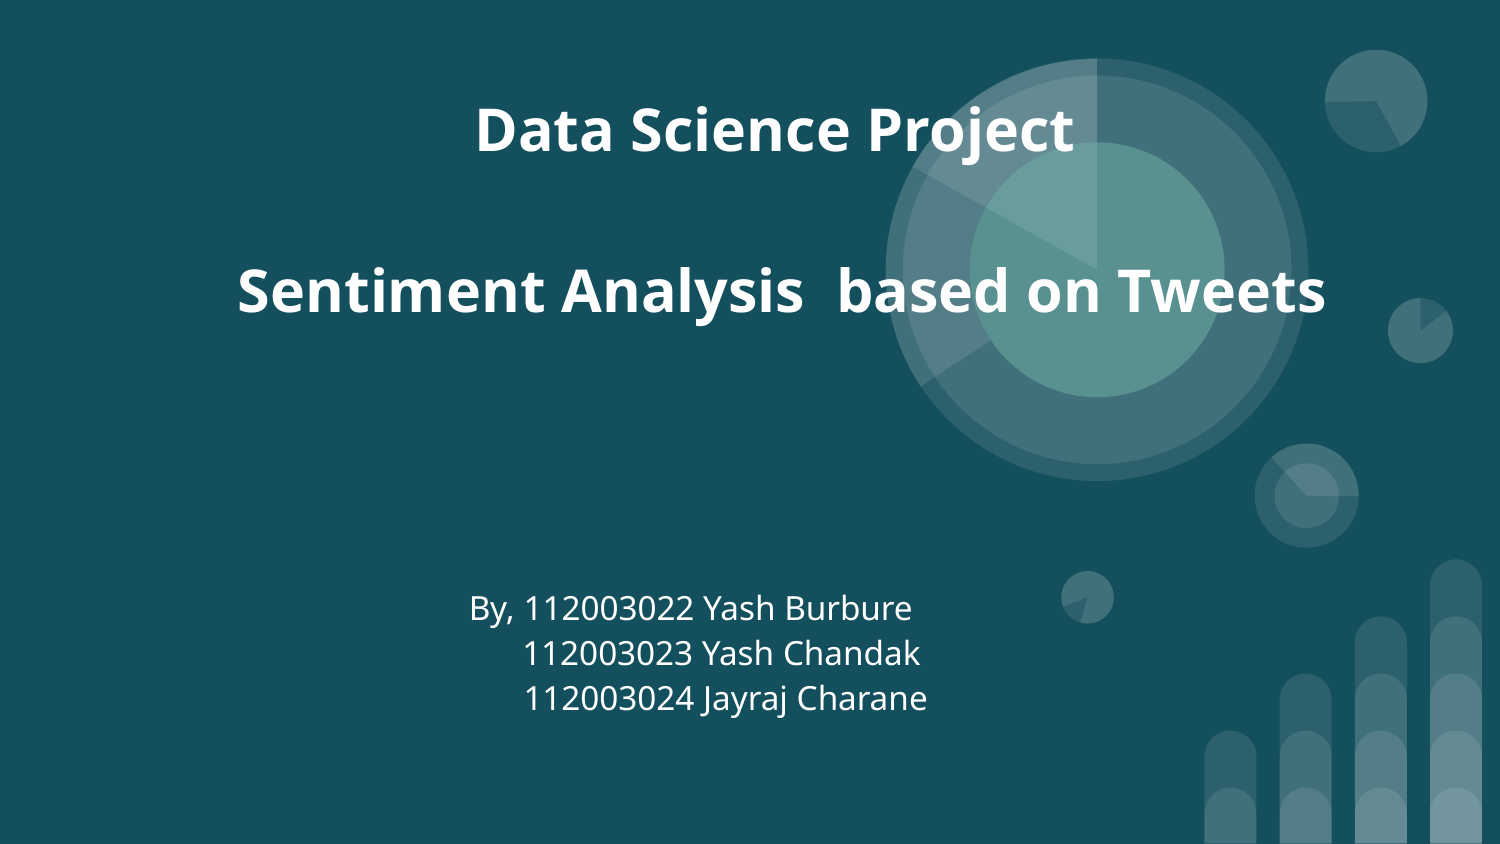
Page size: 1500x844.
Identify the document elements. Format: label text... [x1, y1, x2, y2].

title Data Science Project Sentiment Analysis based on Tweets [135, 70, 1431, 348]
subtitle By, 112003022 Yash Burbure 112003023 Yash Chandak 112003024 Jayraj Charane [315, 569, 1067, 778]
